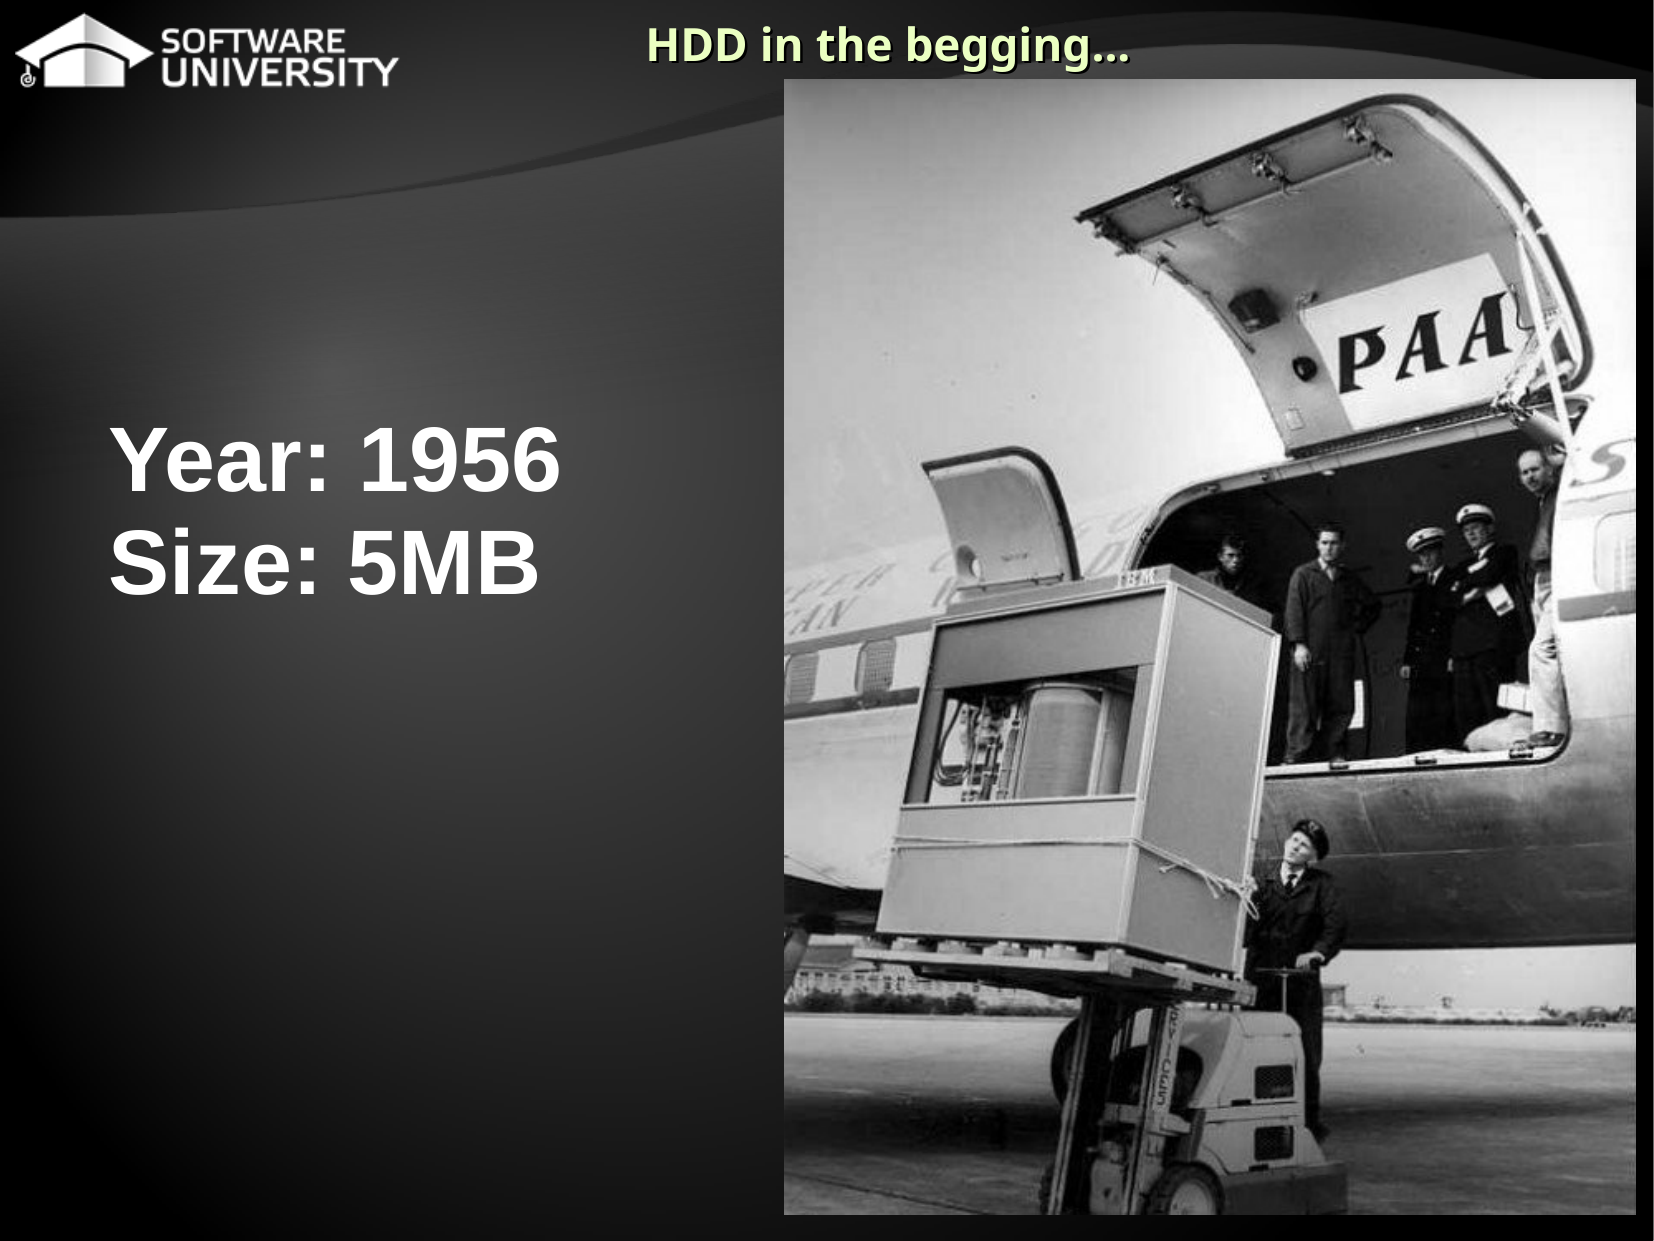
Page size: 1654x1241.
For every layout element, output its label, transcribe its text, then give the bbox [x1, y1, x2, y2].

text_box Year: 1956 Size: 5MB [93, 401, 724, 621]
picture [0, 0, 1654, 1241]
title HDD in the begging... [150, 0, 1639, 148]
